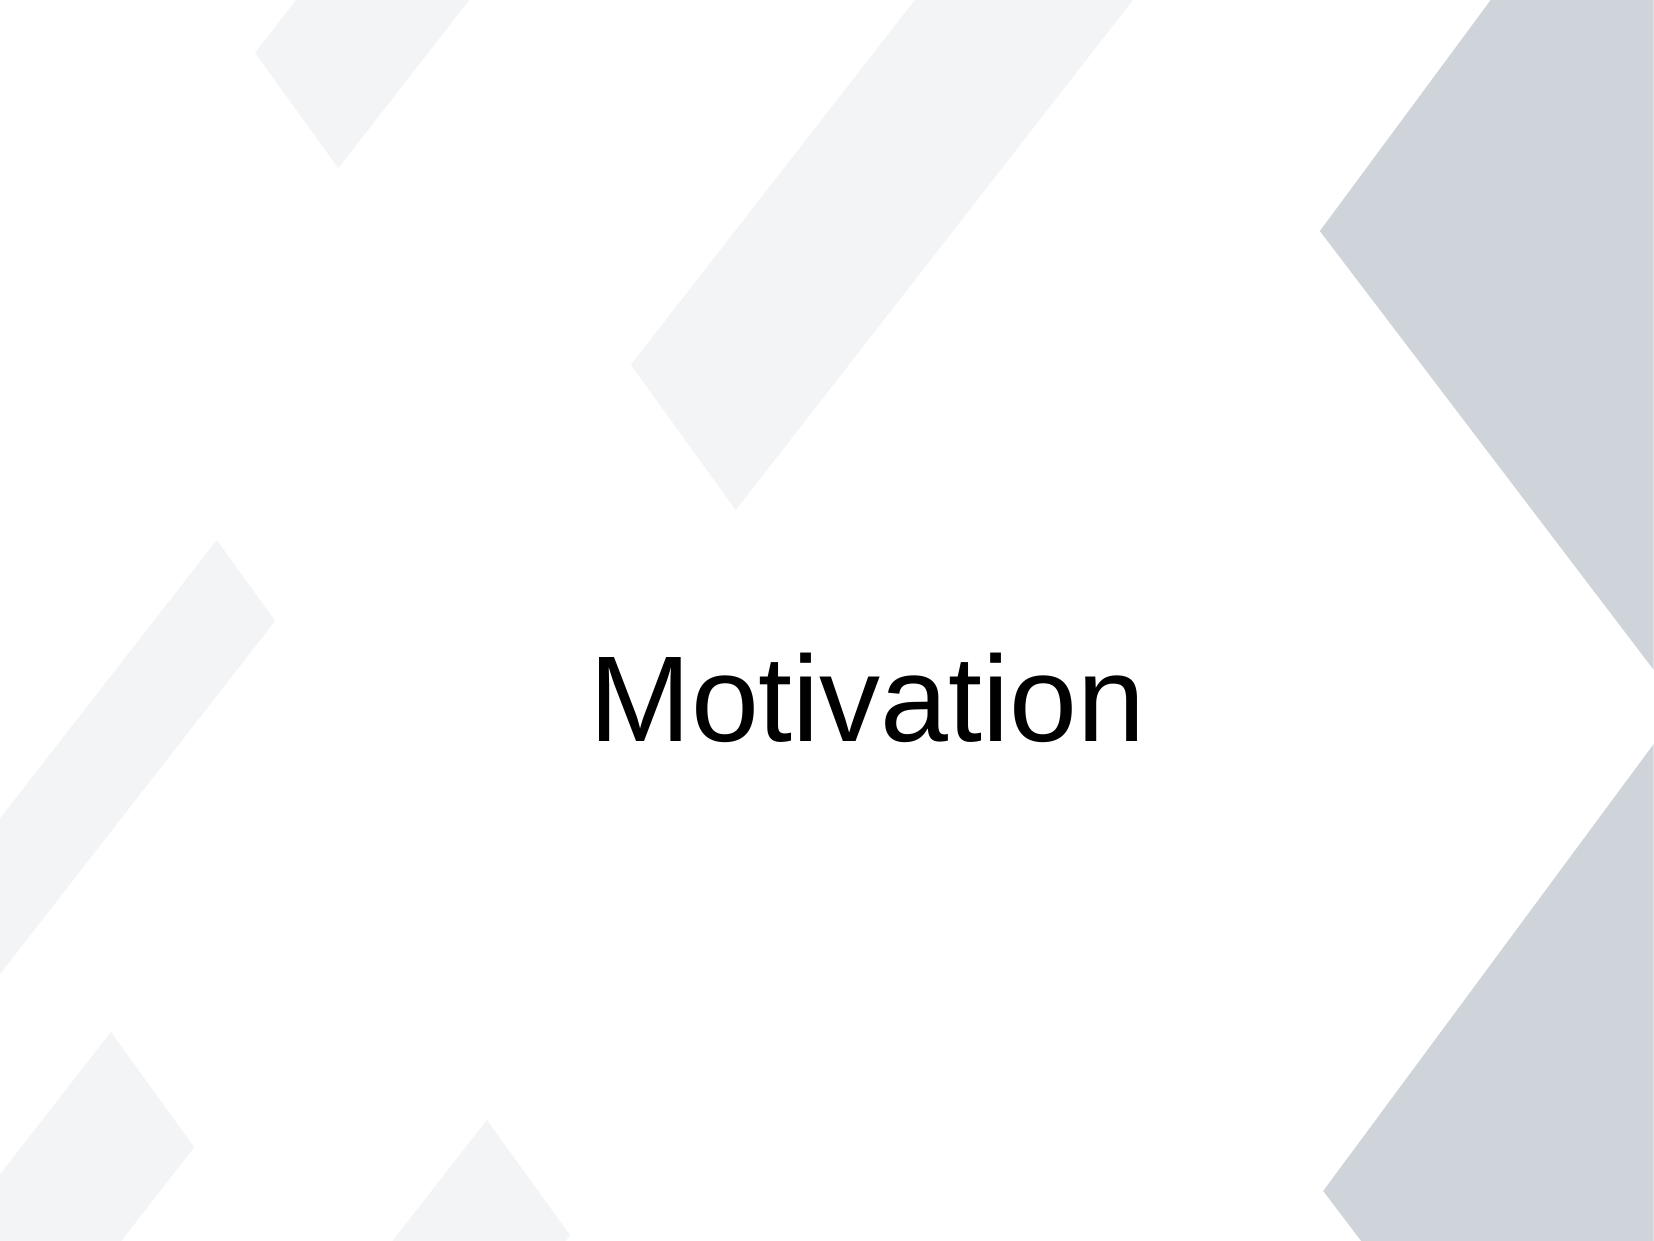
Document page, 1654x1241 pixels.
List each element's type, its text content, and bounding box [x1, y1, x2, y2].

title Motivation [123, 595, 1612, 803]
